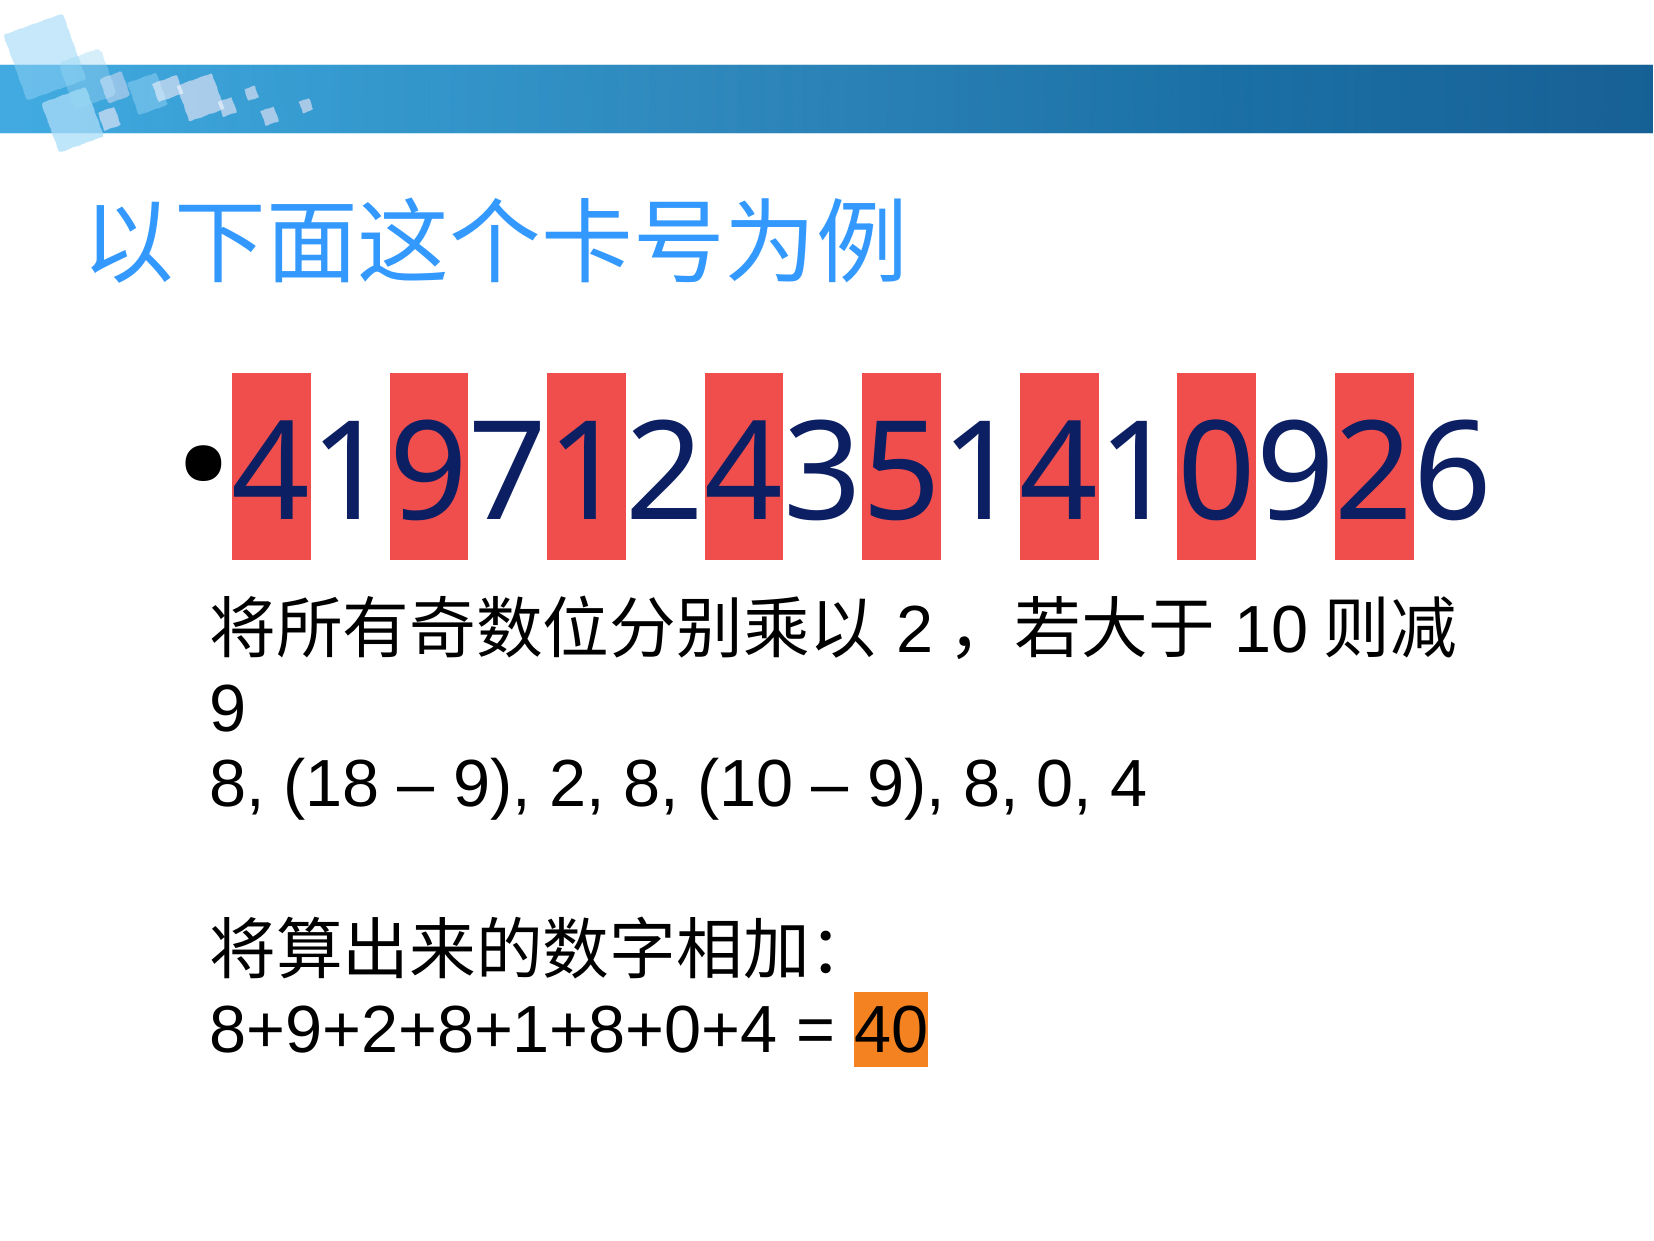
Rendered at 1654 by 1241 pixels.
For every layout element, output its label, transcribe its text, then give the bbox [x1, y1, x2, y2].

title 以下面这个卡号为例 [82, 132, 1571, 340]
text_box 将所有奇数位分别乘以2，若大于10则减 9 8, (18 – 9), 2, 8, (10 – 9), 8, 0, 4 将算出来的数字相加： 8+9+2+8+1+8+0+4 = 40 [194, 567, 1508, 1160]
list 4197124351410926 [82, 372, 1571, 633]
picture [0, 0, 1653, 1238]
